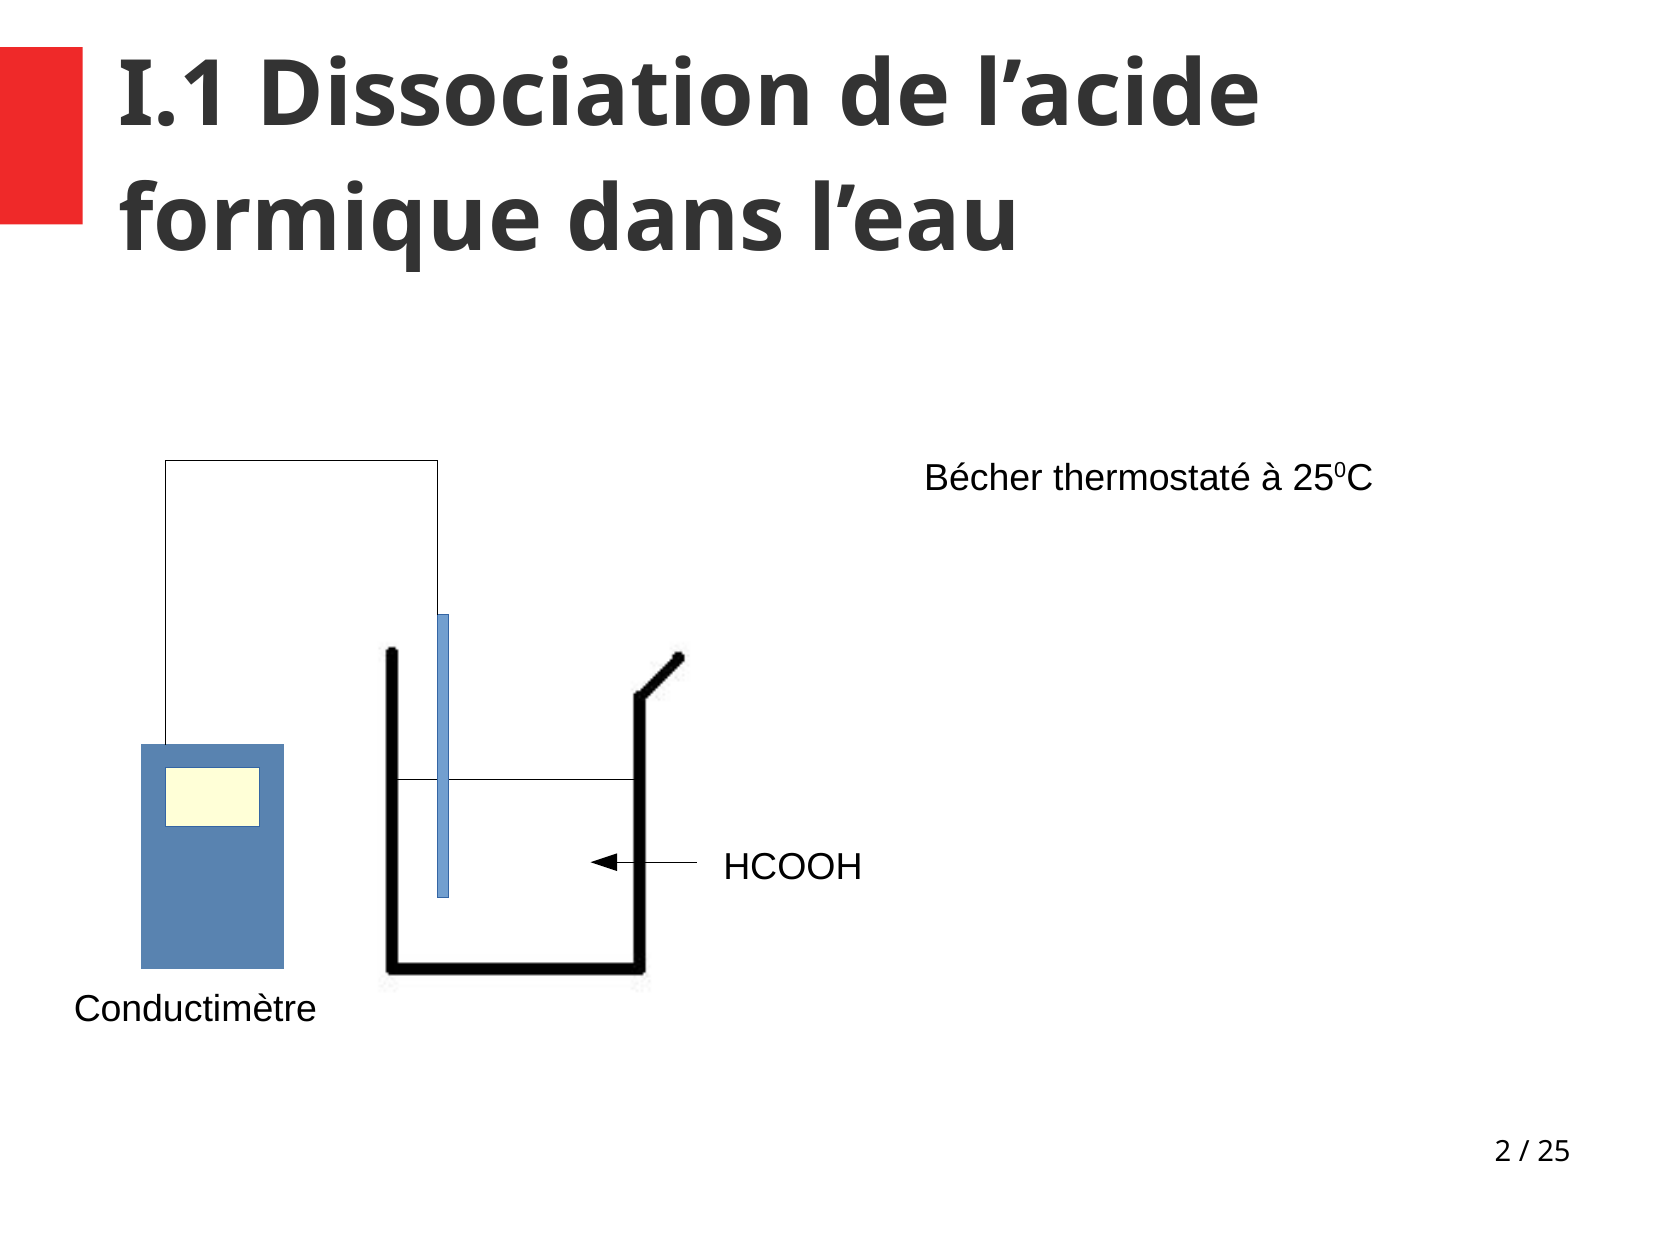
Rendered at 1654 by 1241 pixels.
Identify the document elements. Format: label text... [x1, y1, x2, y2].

text_box HCOOH [708, 838, 934, 896]
text_box [437, 614, 449, 898]
picture [224, 507, 957, 1068]
title I.1 Dissociation de l’acide formique dans l’eau [118, 27, 1571, 278]
text_box Bécher thermostaté à 250C [909, 448, 1406, 506]
text_box Conductimètre [59, 980, 367, 1080]
text_box [141, 744, 284, 969]
